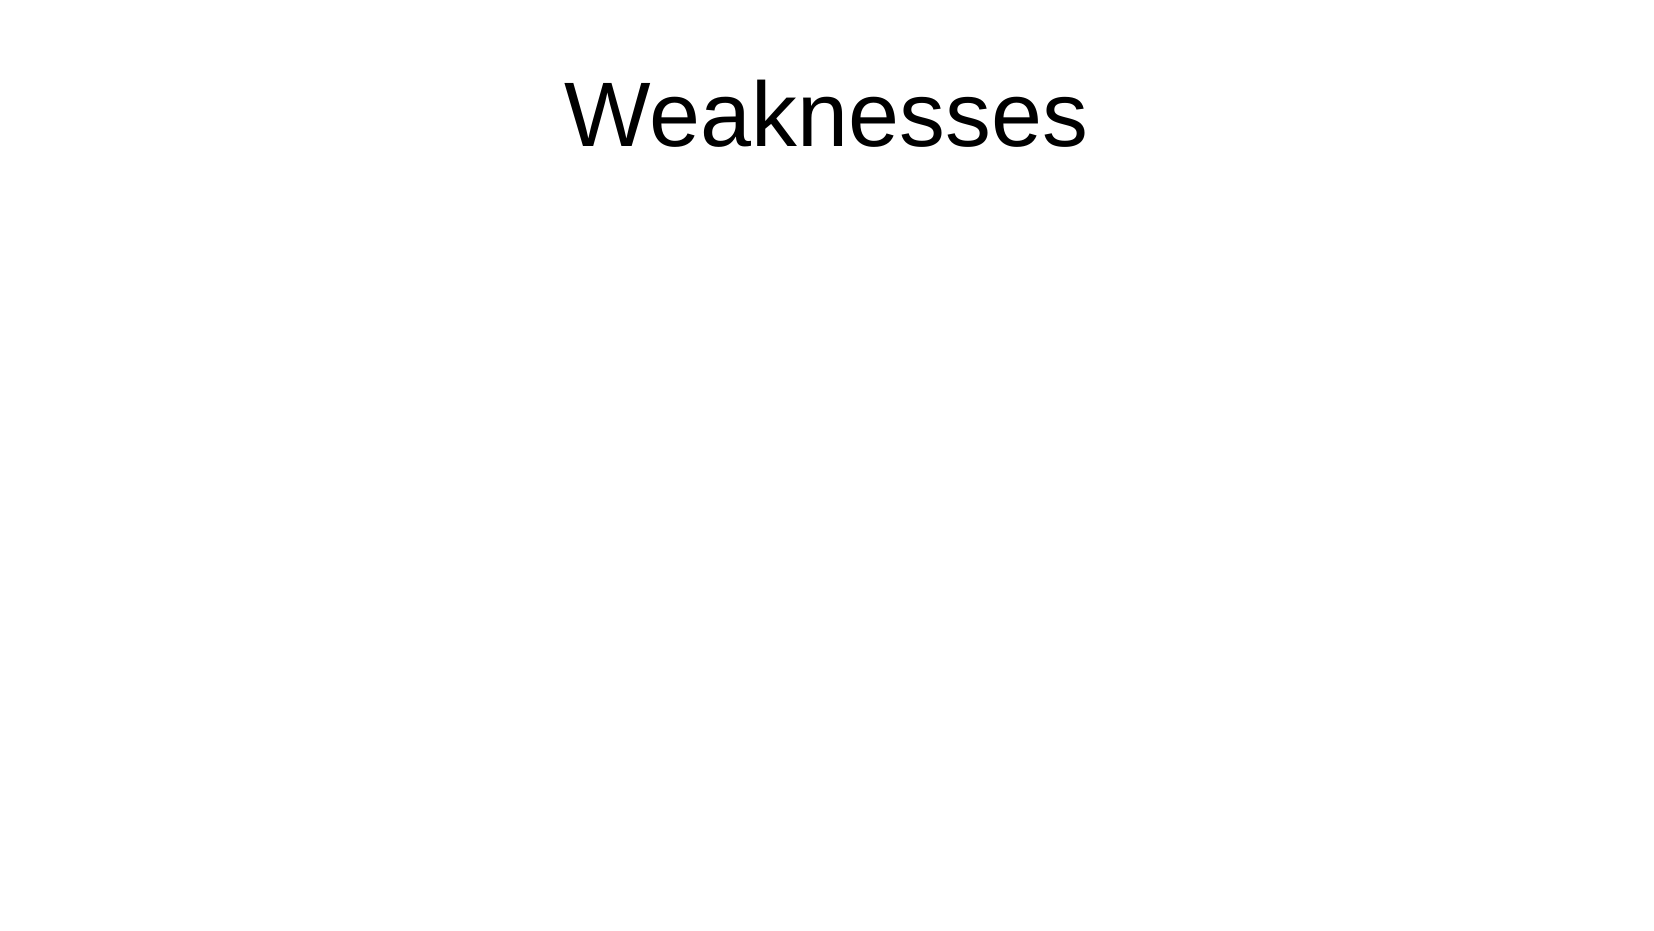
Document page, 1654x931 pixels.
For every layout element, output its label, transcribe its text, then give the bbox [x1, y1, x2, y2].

title Weaknesses [82, 37, 1571, 193]
